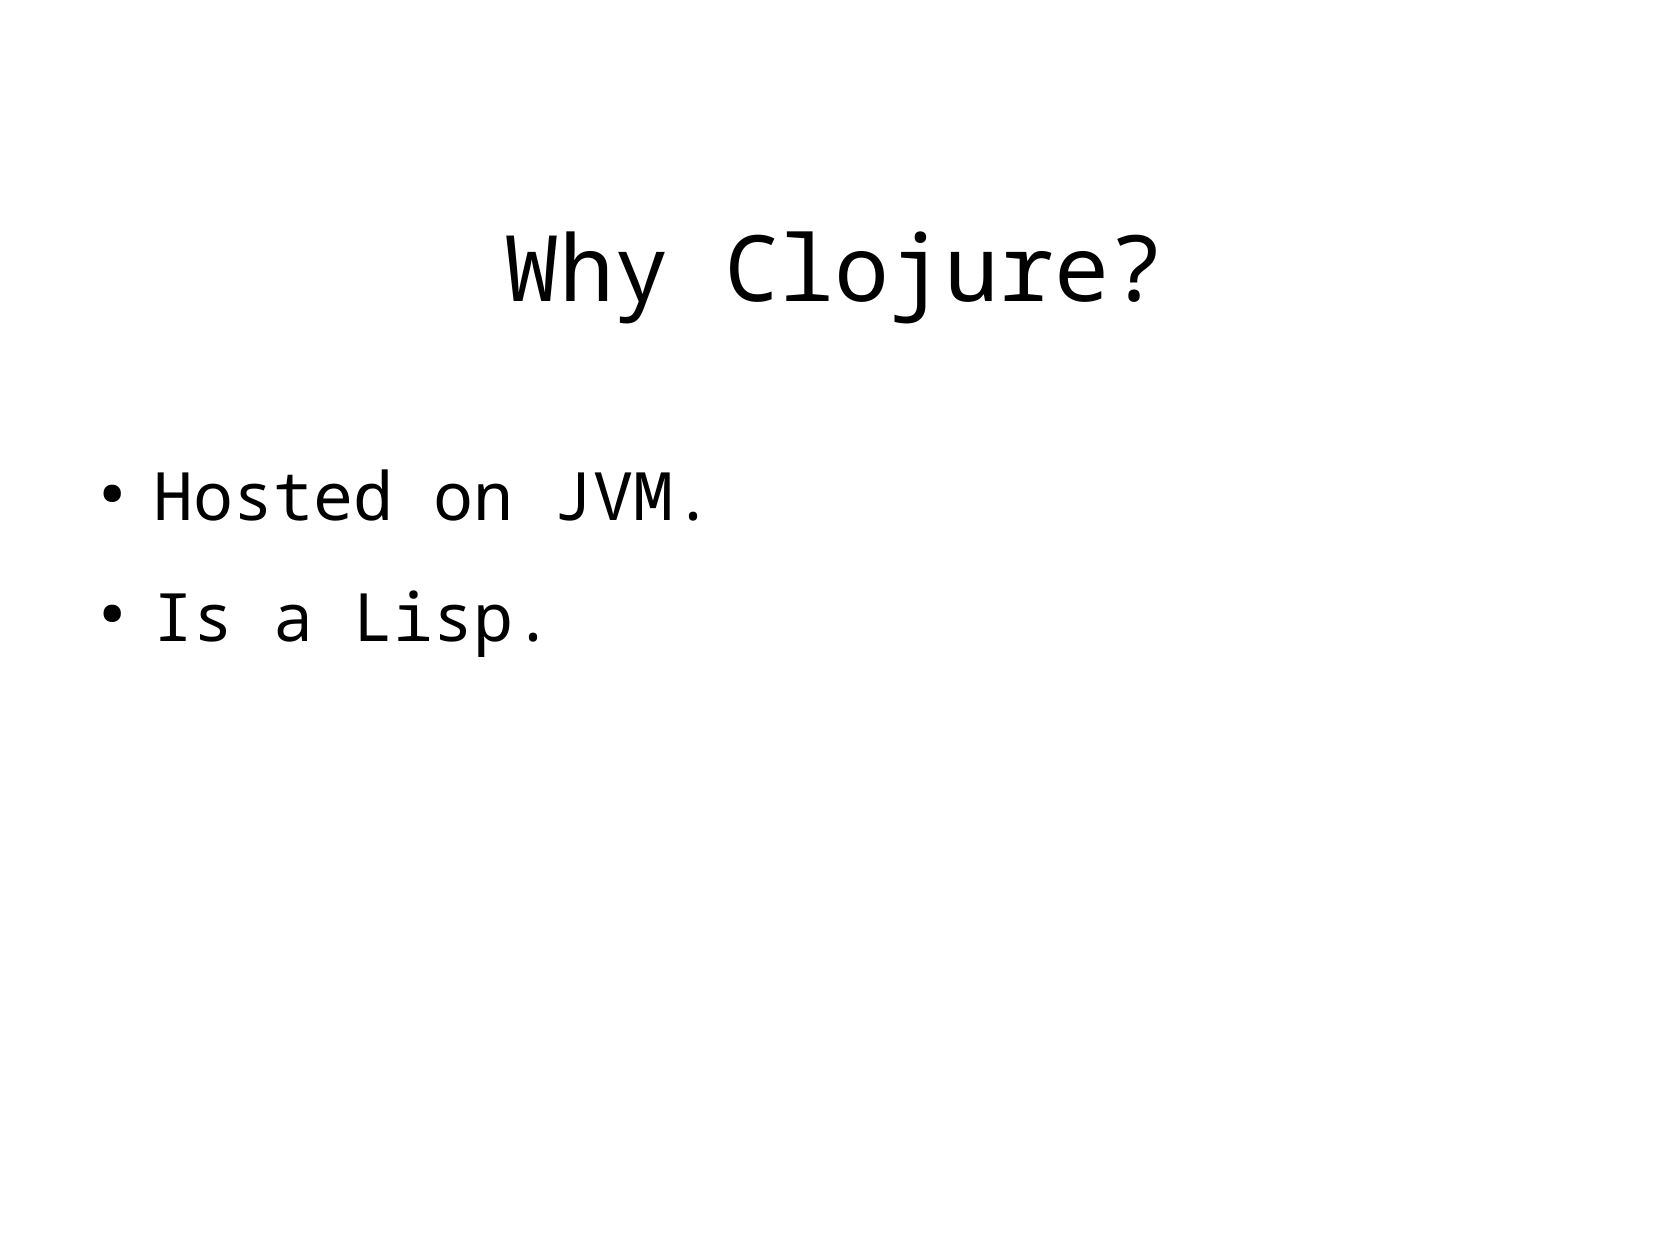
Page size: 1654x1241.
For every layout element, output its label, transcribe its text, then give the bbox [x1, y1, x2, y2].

list Hosted on JVM. Is a Lisp. [82, 449, 1571, 1060]
title Why Clojure? [90, 162, 1579, 370]
